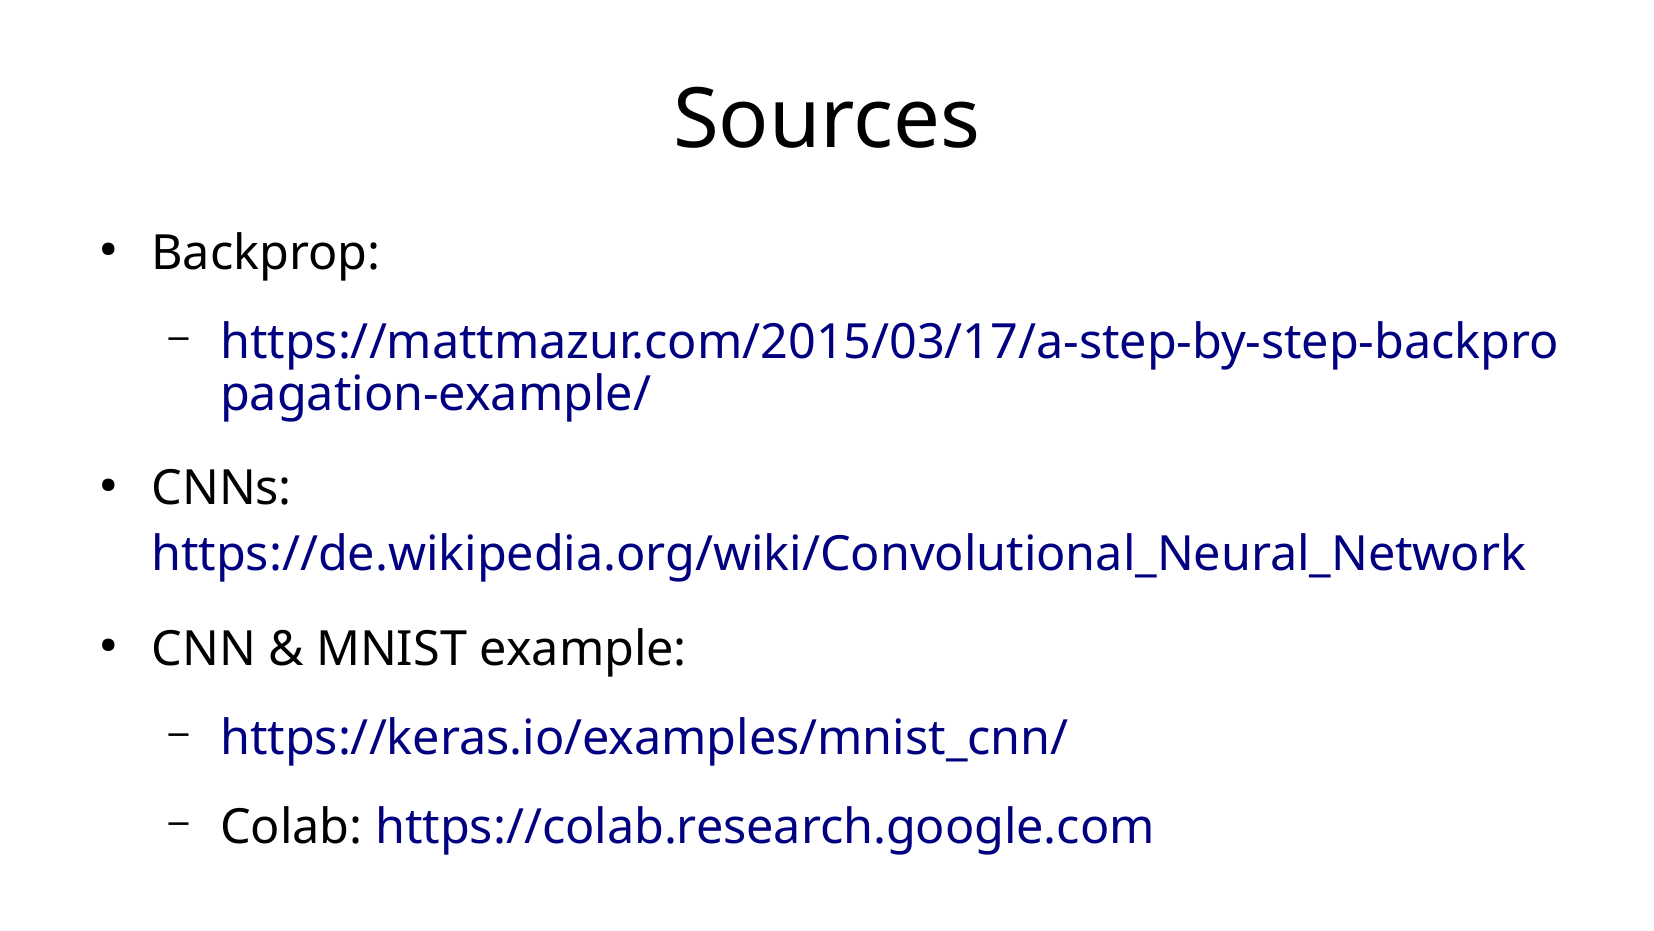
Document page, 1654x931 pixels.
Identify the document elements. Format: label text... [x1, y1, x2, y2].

title Sources [82, 37, 1571, 193]
list Backprop: https://mattmazur.com/2015/03/17/a-step-by-step-backpropagation-example/ CNNs: https://de.wikipedia.org/wiki/Convolutional_Neural_Network CNN & MNIST example: https://keras.io/examples/mnist_cnn/ Colab: https://colab.research.google.com [82, 217, 1571, 811]
